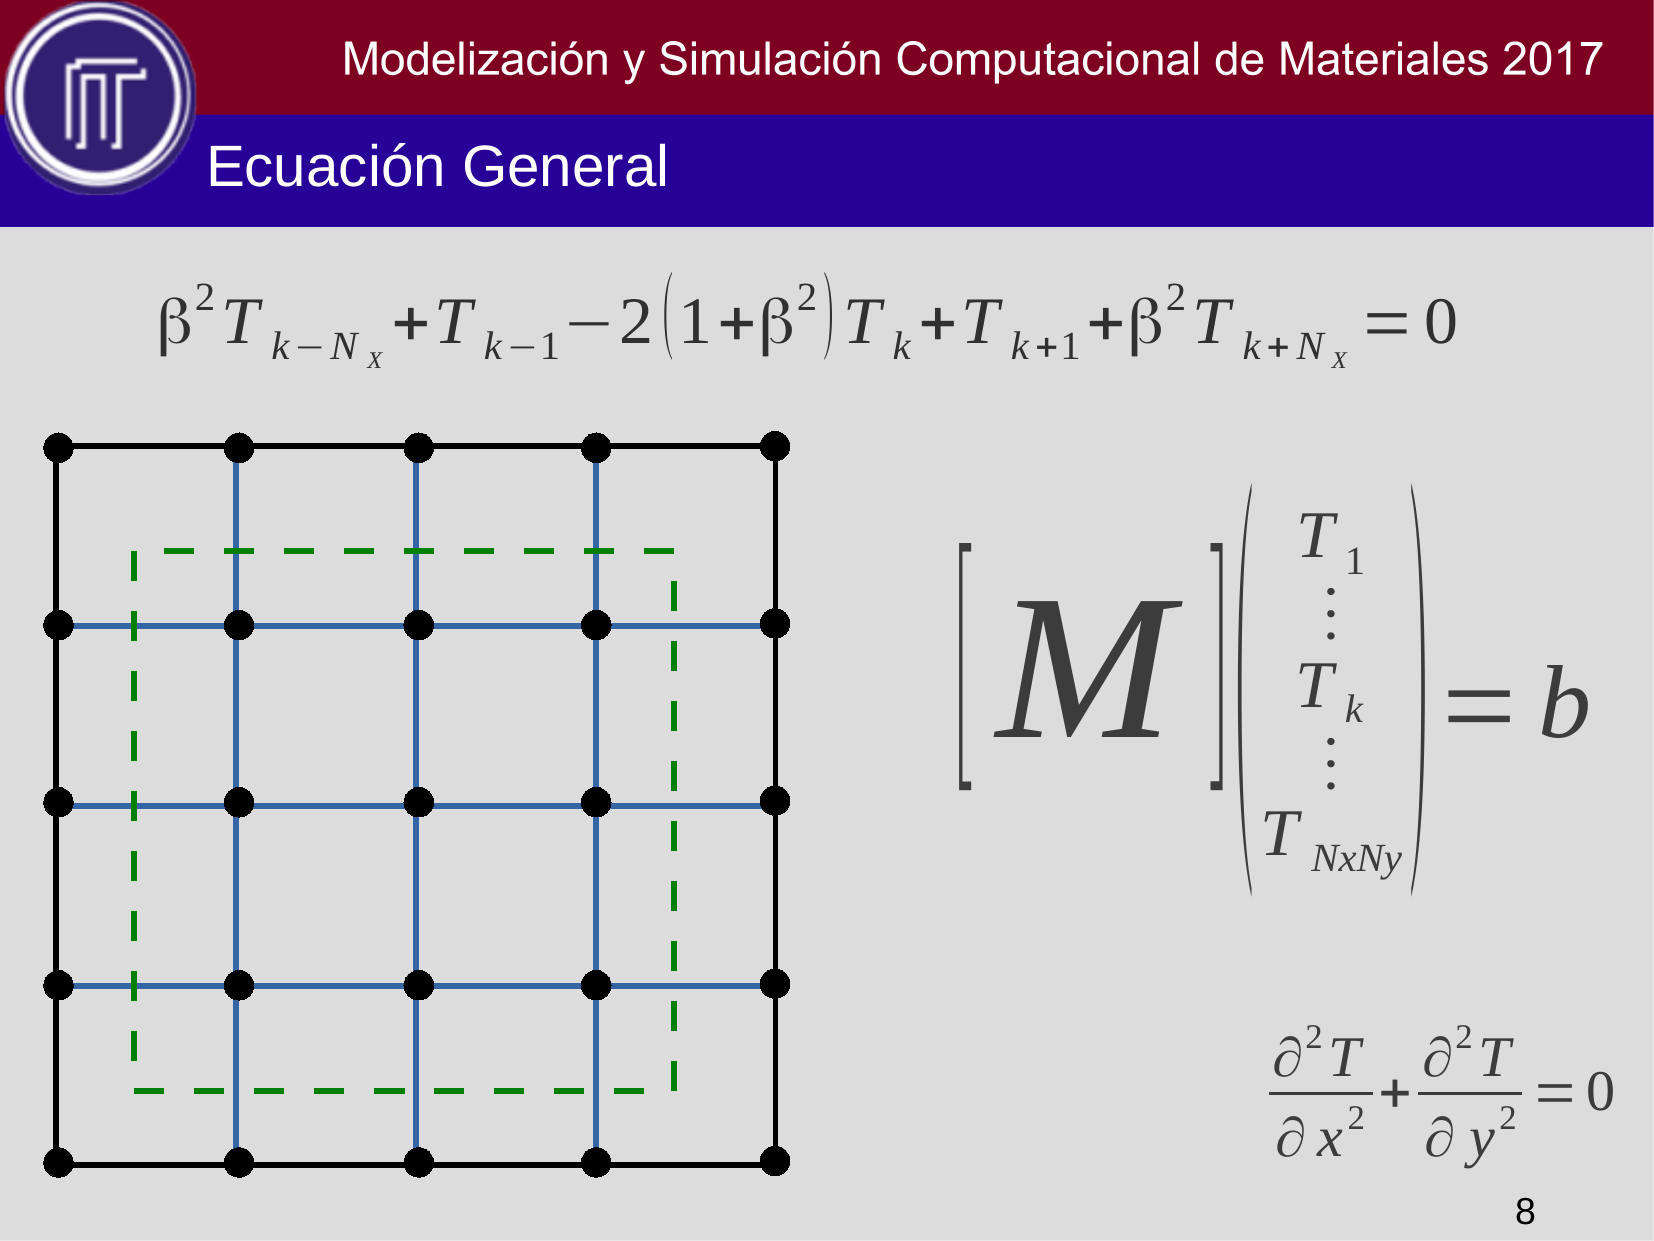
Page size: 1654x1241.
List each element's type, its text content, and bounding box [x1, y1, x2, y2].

text_box [43, 970, 74, 1001]
text_box [224, 970, 254, 1001]
text_box [581, 1147, 612, 1178]
text_box [760, 968, 790, 999]
text_box [43, 610, 74, 640]
text_box [760, 608, 790, 639]
text_box [760, 1146, 790, 1176]
text_box [581, 787, 612, 817]
picture [0, 0, 1654, 1241]
text_box [224, 787, 254, 818]
text_box [581, 432, 612, 463]
text_box [224, 1147, 254, 1178]
text_box [403, 787, 434, 817]
chart [1260, 1017, 1623, 1171]
text_box [224, 432, 254, 463]
chart [948, 479, 1599, 901]
text_box [403, 970, 434, 1000]
text_box [224, 610, 254, 640]
text_box [581, 970, 612, 1000]
text_box Ecuación General [191, 126, 1392, 207]
text_box 20 [1500, 1182, 1654, 1241]
text_box [43, 432, 74, 463]
text_box [43, 1147, 74, 1178]
text_box [403, 610, 434, 640]
text_box [581, 610, 612, 640]
text_box [760, 431, 790, 461]
text_box [43, 787, 74, 818]
text_box [403, 432, 434, 463]
chart [150, 270, 1466, 374]
text_box [760, 785, 790, 816]
text_box [403, 1147, 434, 1178]
